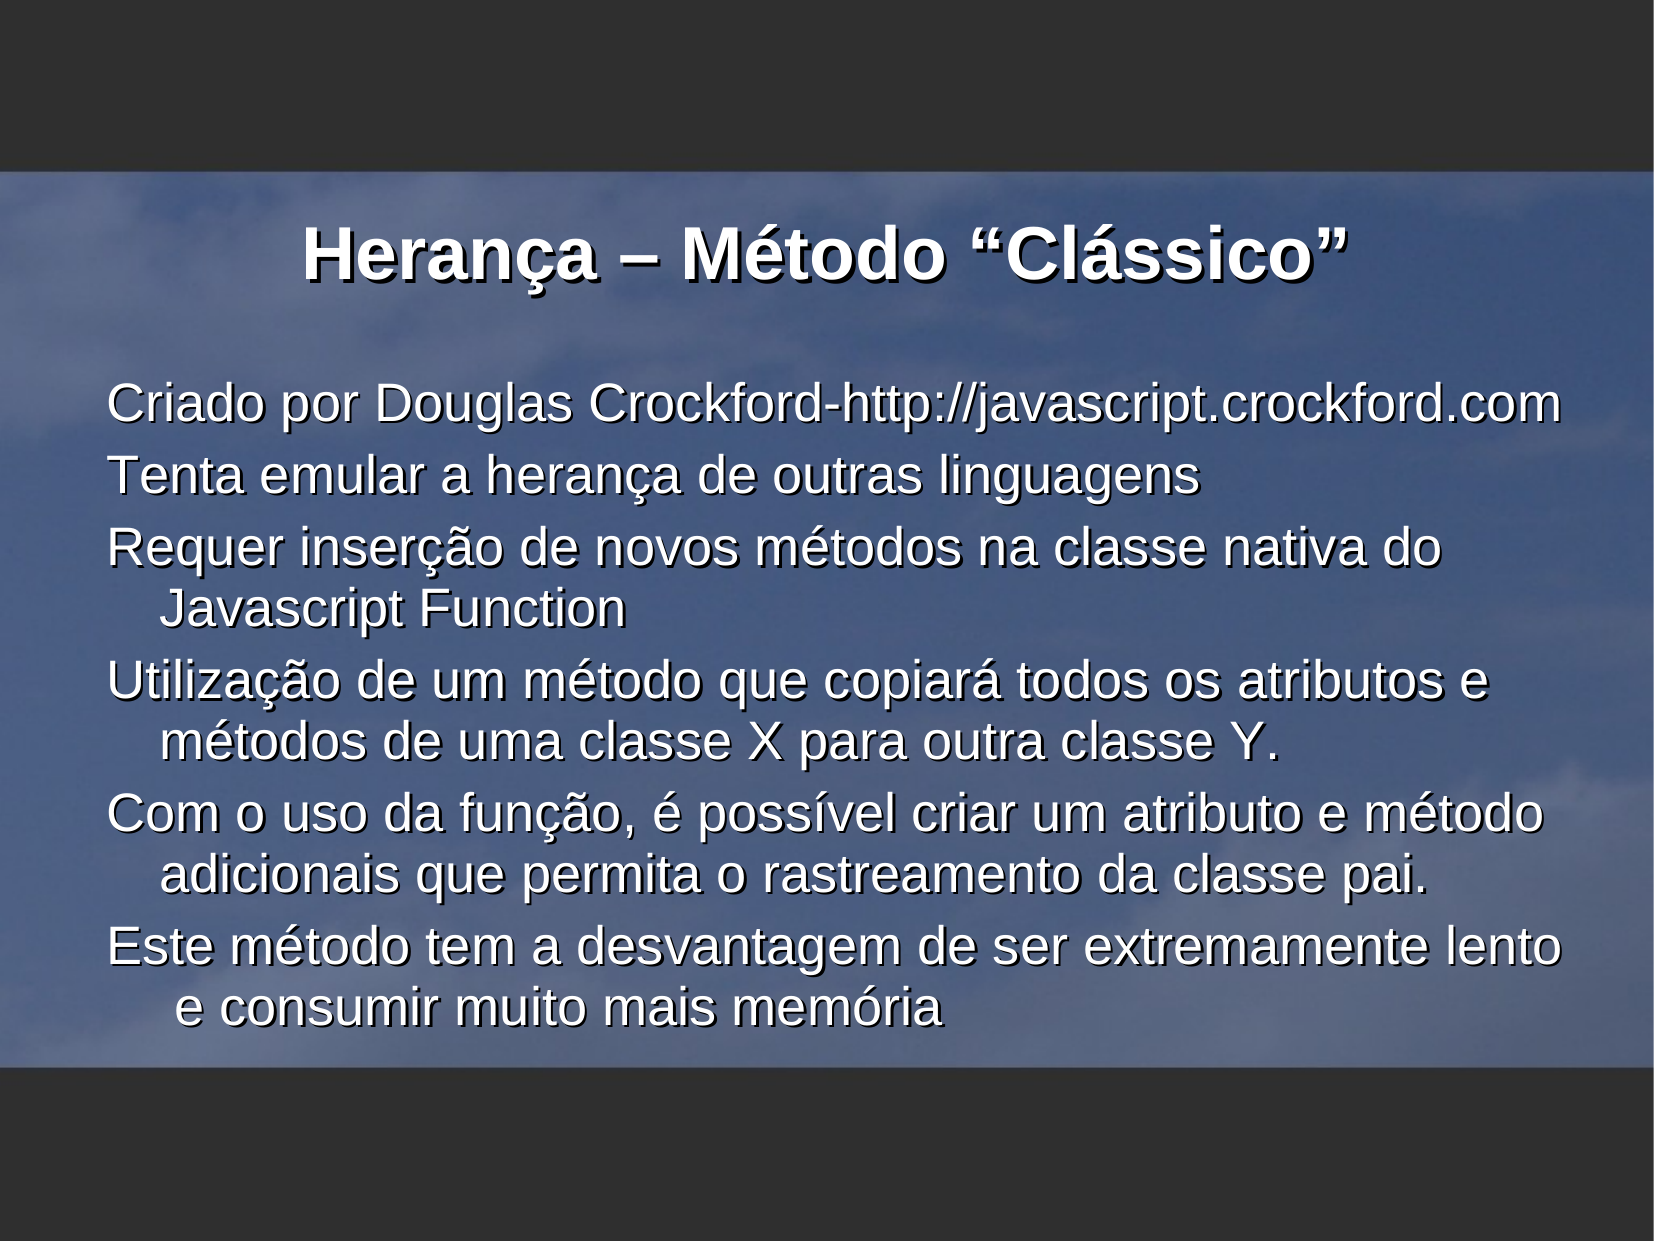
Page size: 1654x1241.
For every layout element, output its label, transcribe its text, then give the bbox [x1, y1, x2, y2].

title Herança – Método “Clássico” [88, 172, 1565, 336]
list Criado por Douglas Crockford-http://javascript.crockford.com Tenta emular a herança de outras linguagens Requer inserção de novos métodos na classe nativa do Javascript Function Utilização de um método que copiará todos os atributos e métodos de uma classe X para outra classe Y. Com o uso da função, é possível criar um atributo e método adicionais que permita o rastreamento da classe pai. Este método tem a desvantagem de ser extremamente lento e consumir muito mais memória [88, 372, 1565, 1037]
picture [0, 0, 1654, 1241]
